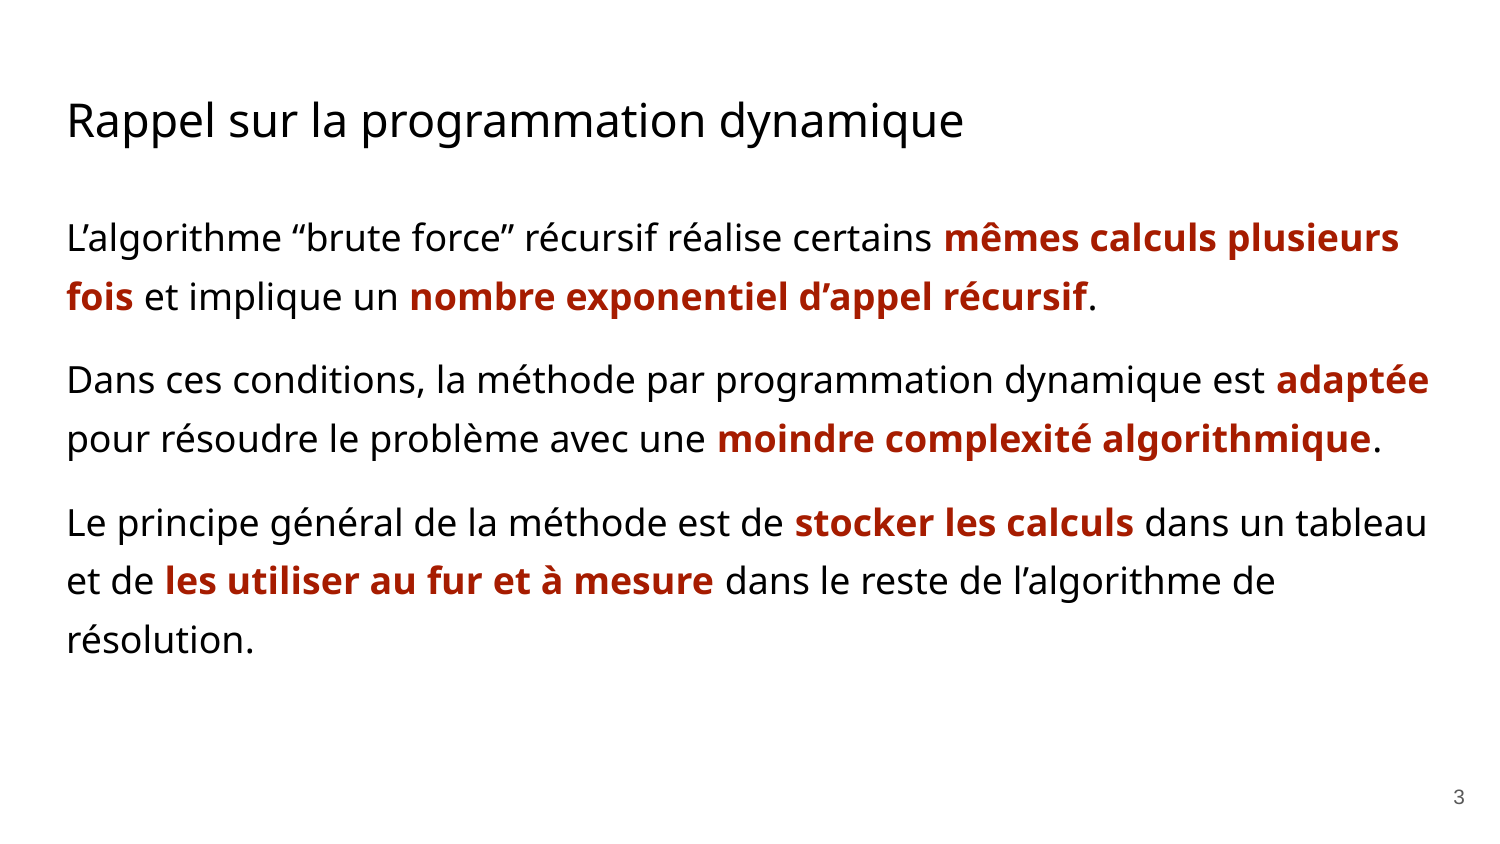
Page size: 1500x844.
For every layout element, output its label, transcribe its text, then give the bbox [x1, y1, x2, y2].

slide_number <numéro> [1389, 764, 1480, 830]
list L’algorithme “brute force” récursif réalise certains mêmes calculs plusieurs fois et implique un nombre exponentiel d’appel récursif. Dans ces conditions, la méthode par programmation dynamique est adaptée pour résoudre le problème avec une moindre complexité algorithmique. Le principe général de la méthode est de stocker les calculs dans un tableau et de les utiliser au fur et à mesure dans le reste de l’algorithme de résolution. [51, 189, 1449, 750]
title Rappel sur la programmation dynamique [51, 72, 1449, 167]
